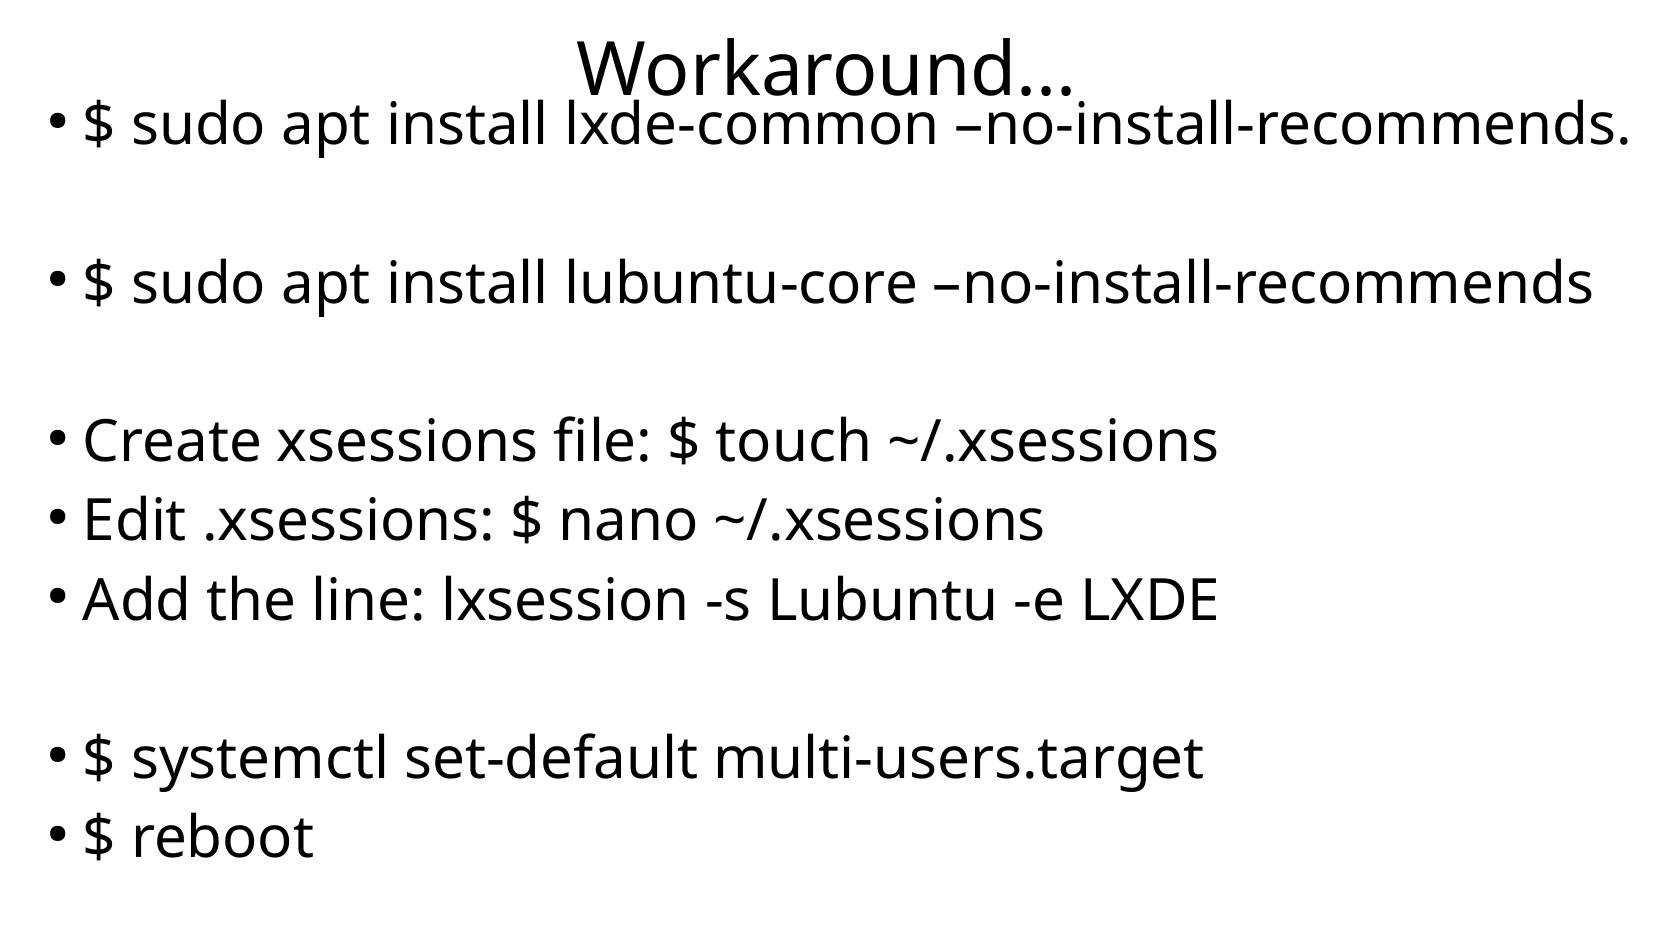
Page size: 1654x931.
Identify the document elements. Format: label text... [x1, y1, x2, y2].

subtitle Do not use tasksel to install graphical environment. $ sudo apt install lxde-common –no-install-recommends. $ sudo apt install lubuntu-core –no-install-recommends Create xsessions file: $ touch ~/.xsessions Edit .xsessions: $ nano ~/.xsessions Add the line: lxsession -s Lubuntu -e LXDE $ systemctl set-default multi-users.target $ reboot See: https://ubuntuforums.org/showthread.php?t=2222849 [47, 81, 1654, 931]
title Workaround... [82, 28, 1571, 81]
